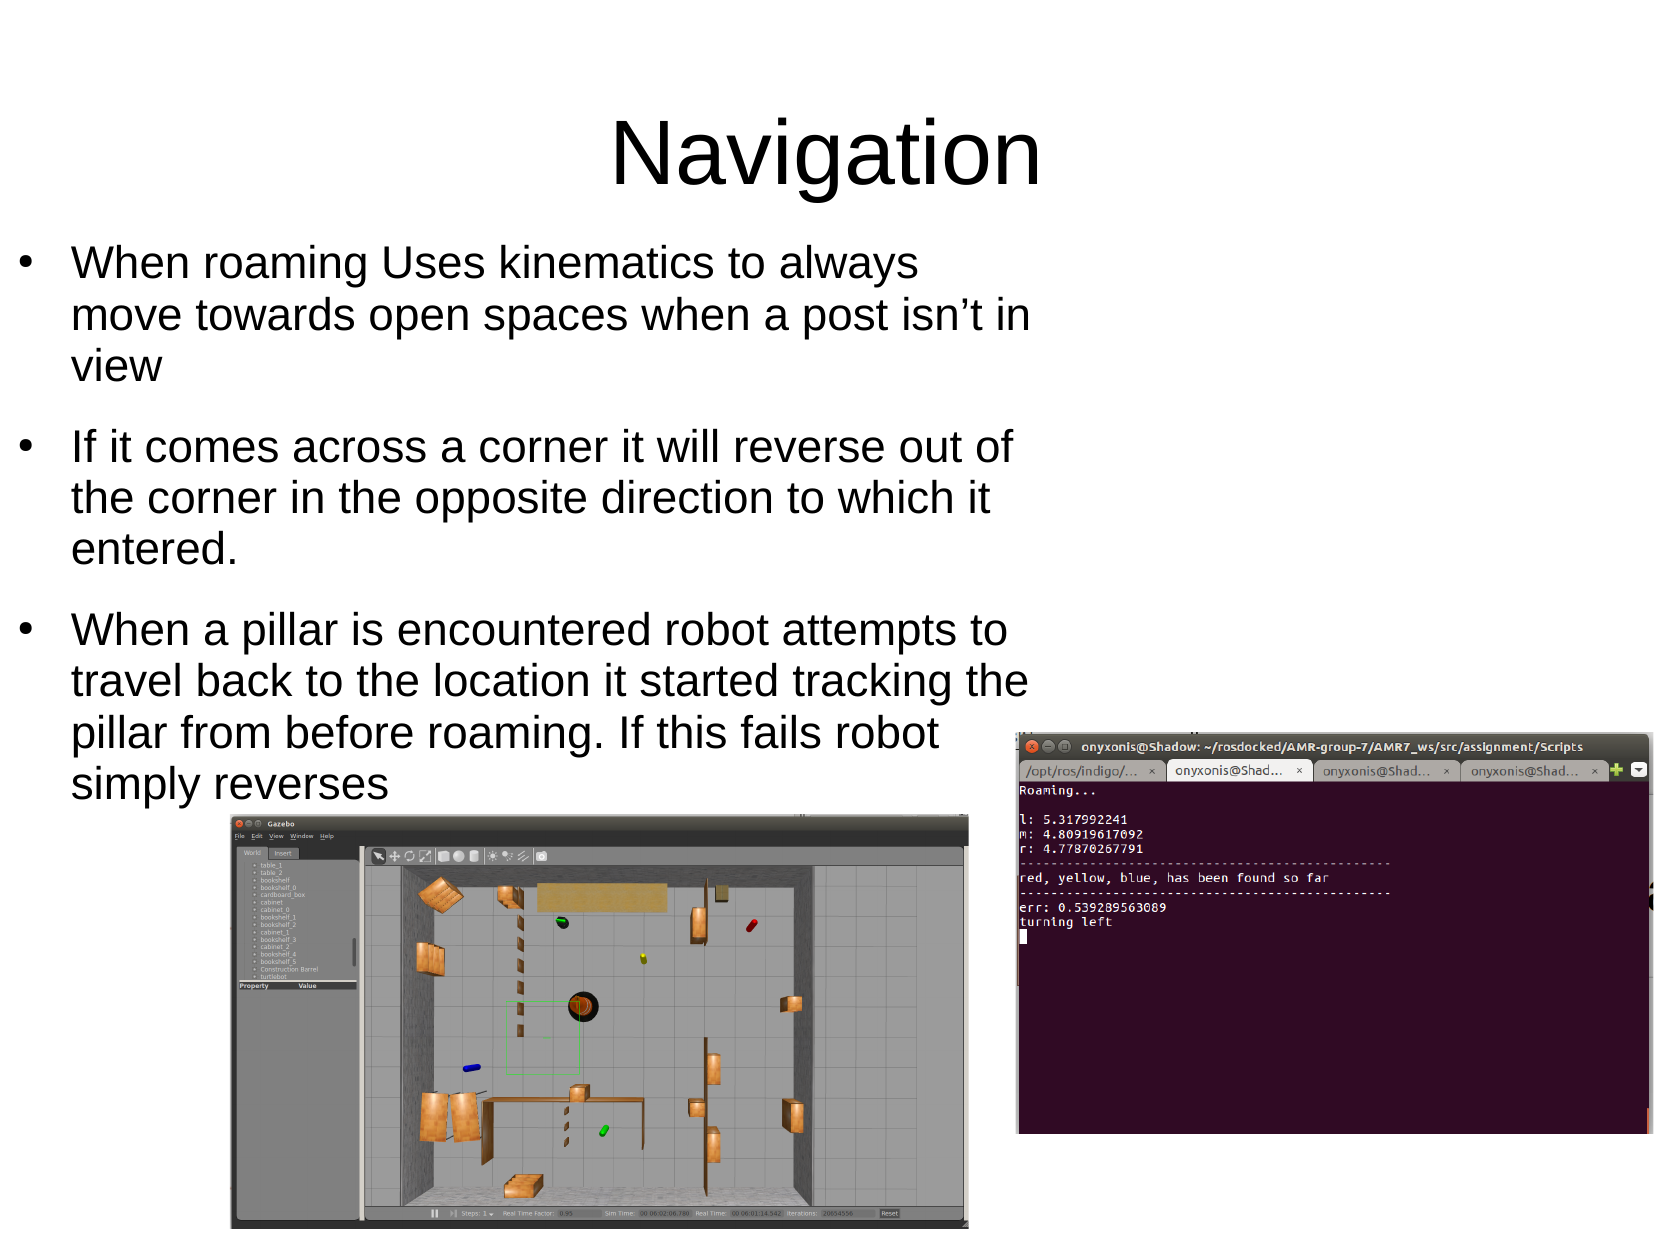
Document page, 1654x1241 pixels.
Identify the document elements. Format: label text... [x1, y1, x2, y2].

picture [1015, 732, 1654, 1134]
list When roaming Uses kinematics to always move towards open spaces when a post isn’t in view If it comes across a corner it will reverse out of the corner in the opposite direction to which it entered. When a pillar is encountered robot attempts to travel back to the location it started tracking the pillar from before roaming. If this fails robot simply reverses [0, 237, 1040, 957]
title Navigation [82, 49, 1571, 257]
picture [229, 814, 969, 1229]
